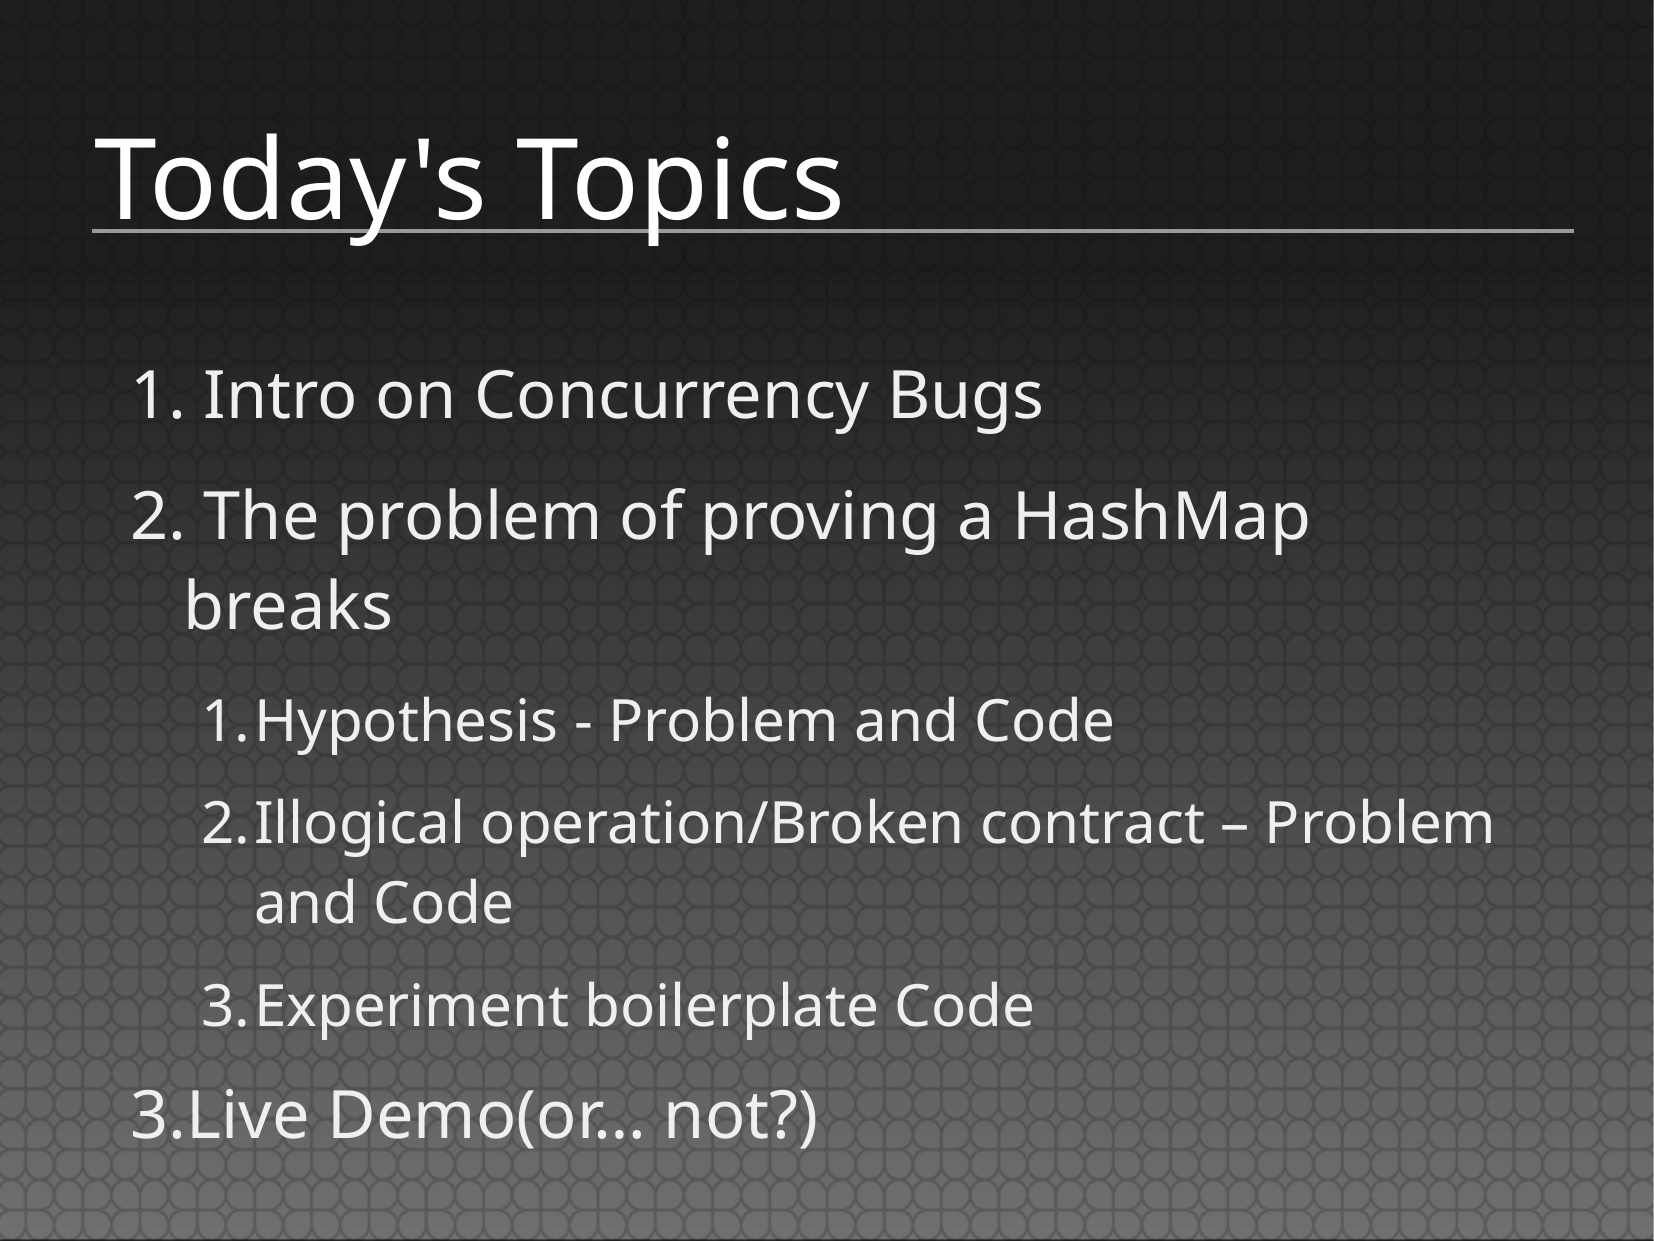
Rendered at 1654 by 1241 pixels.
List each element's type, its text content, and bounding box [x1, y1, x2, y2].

title Today's Topics [94, 100, 1426, 251]
list Intro on Concurrency Bugs The problem of proving a HashMap breaks Hypothesis - Problem and Code Illogical operation/Broken contract – Problem and Code Experiment boilerplate Code Live Demo(or… not?) [112, 227, 1501, 1163]
picture [0, 0, 1654, 1241]
